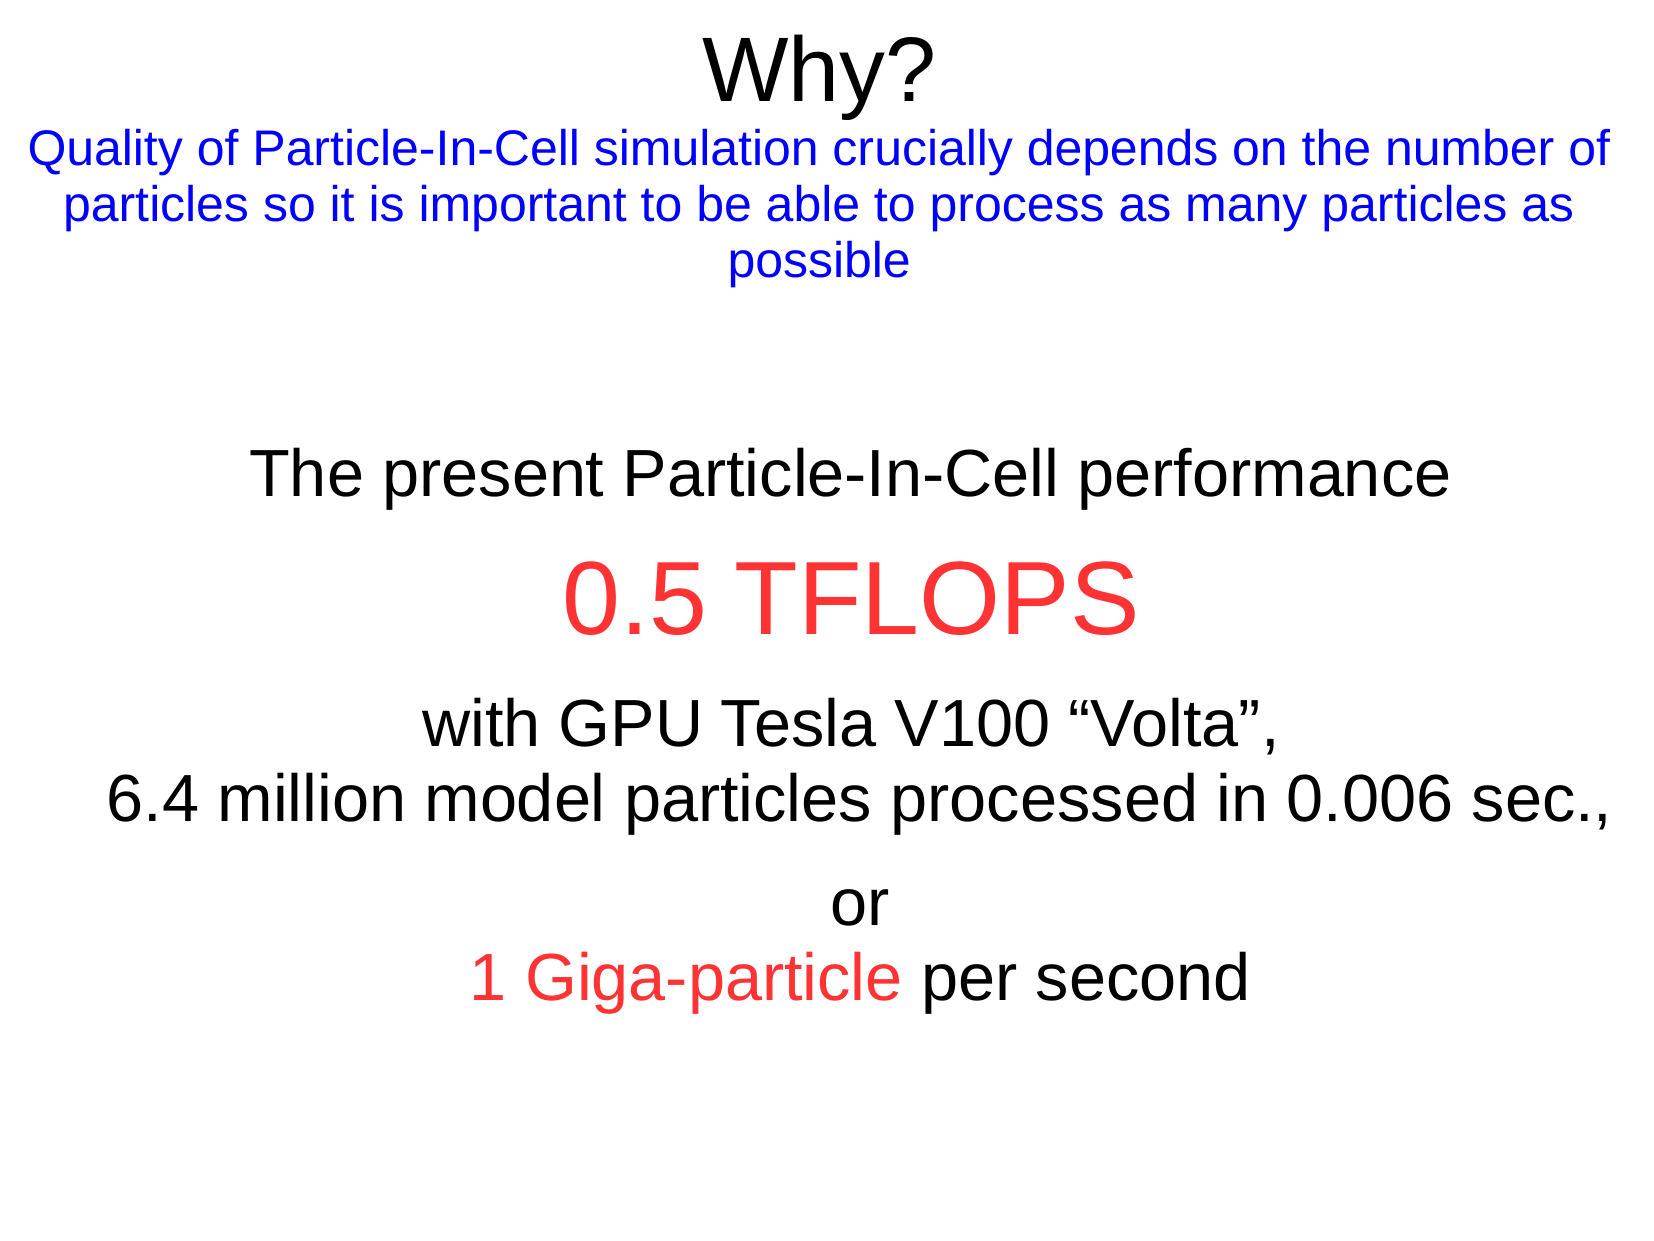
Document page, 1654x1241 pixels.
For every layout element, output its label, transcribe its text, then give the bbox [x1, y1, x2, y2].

title Why? Quality of Particle-In-Cell simulation crucially depends on the number of particles so it is important to be able to process as many particles as possible [0, 0, 1654, 368]
list The present Particle-In-Cell performance 0.5 TFLOPS with GPU Tesla V100 “Volta”, 6.4 million model particles processed in 0.006 sec., or 1 Giga-particle per second [15, 435, 1636, 1156]
